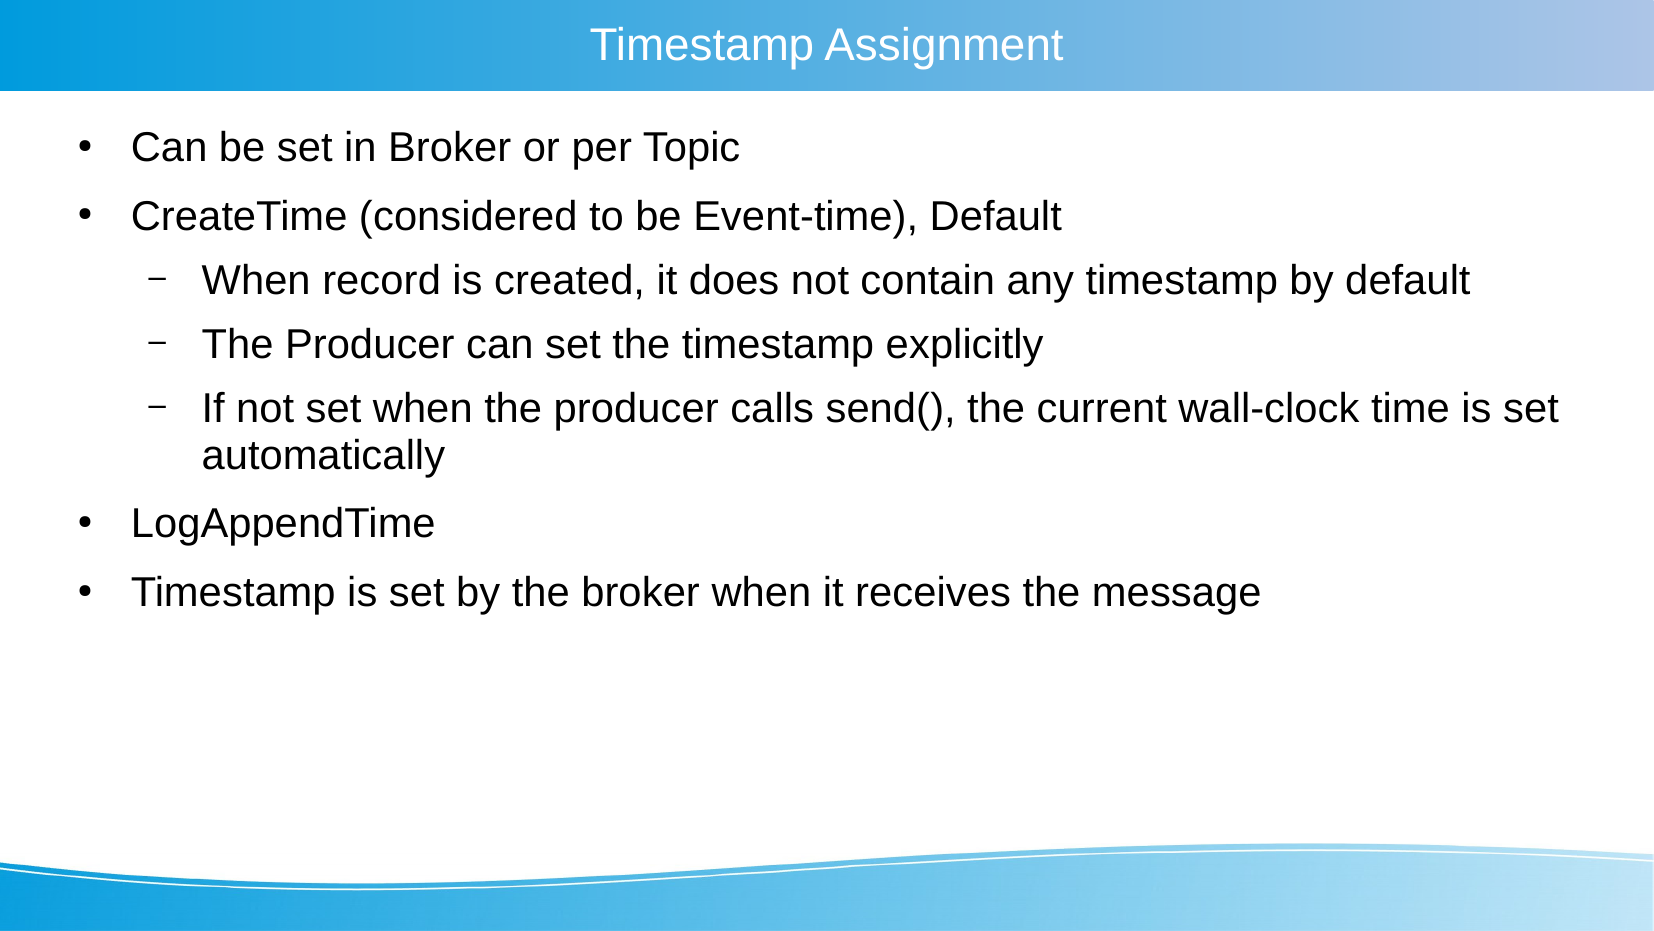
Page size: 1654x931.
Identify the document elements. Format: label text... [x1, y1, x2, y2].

title Timestamp Assignment [82, 5, 1571, 85]
list Can be set in Broker or per Topic CreateTime (considered to be Event-time), Default When record is created, it does not contain any timestamp by default The Producer can set the timestamp explicitly If not set when the producer calls send(), the current wall-clock time is set automatically LogAppendTime Timestamp is set by the broker when it receives the message [60, 123, 1591, 833]
picture [0, 843, 1654, 931]
